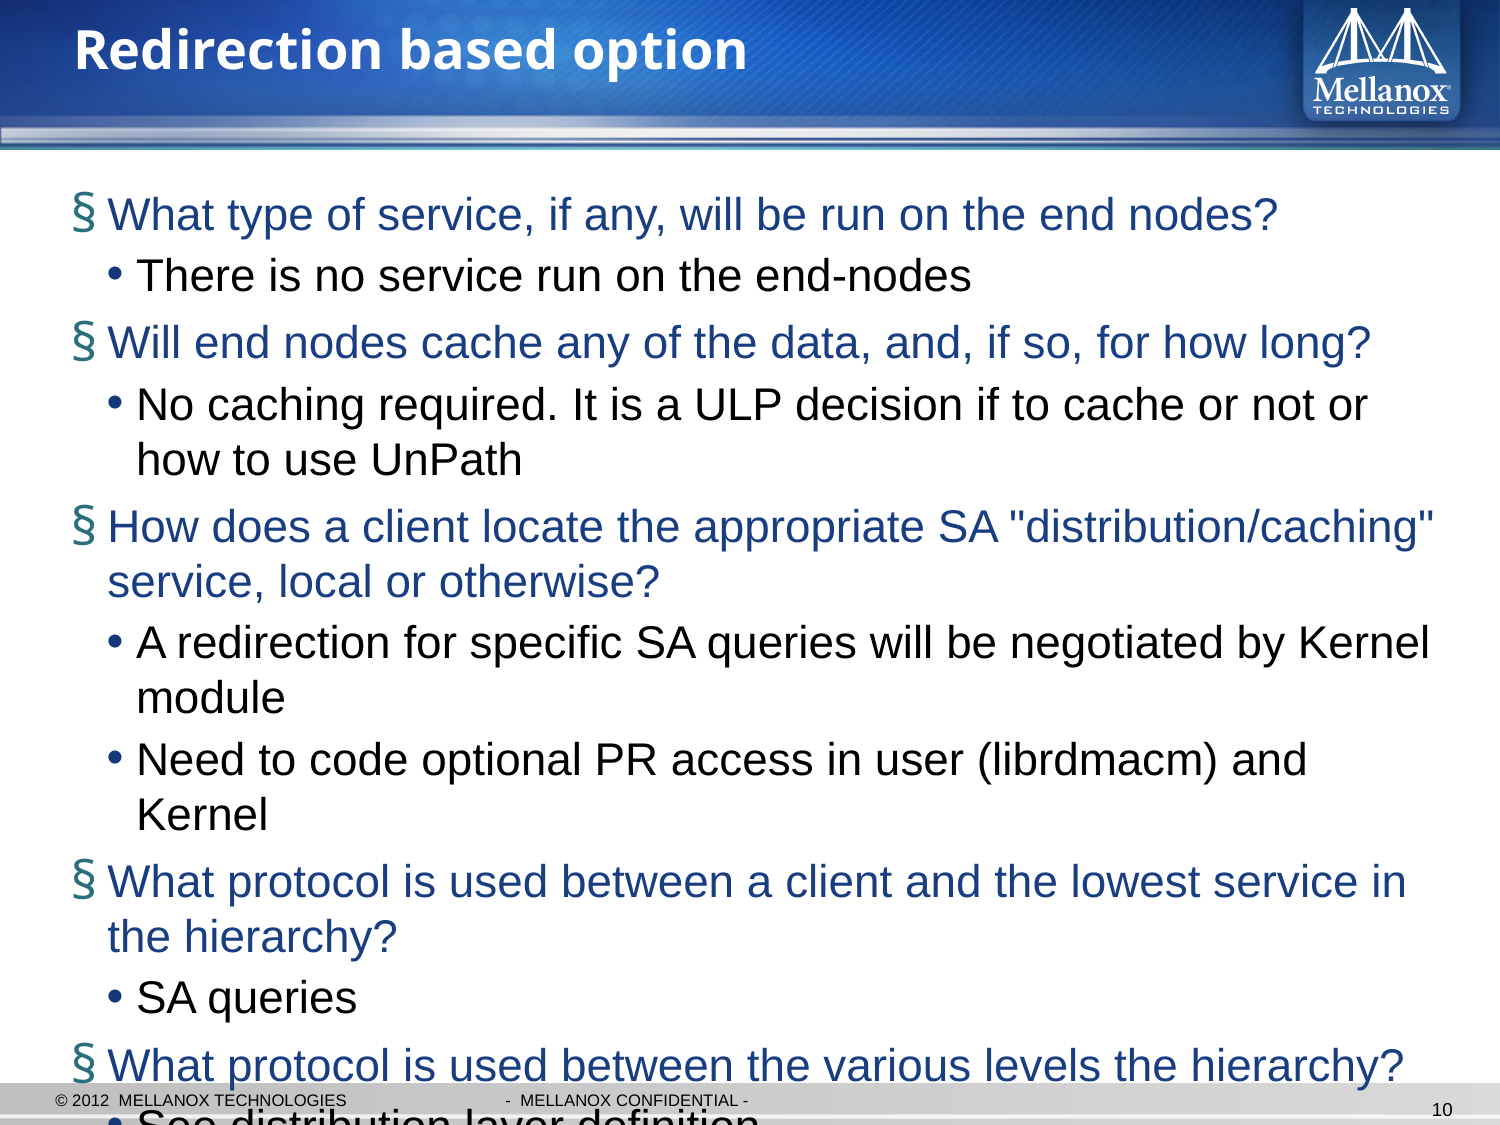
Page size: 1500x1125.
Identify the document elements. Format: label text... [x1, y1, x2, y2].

picture [0, 0, 1500, 150]
list What type of service, if any, will be run on the end nodes? There is no service run on the end-nodes Will end nodes cache any of the data, and, if so, for how long? No caching required. It is a ULP decision if to cache or not or how to use UnPath How does a client locate the appropriate SA "distribution/caching" service, local or otherwise? A redirection for specific SA queries will be negotiated by Kernel module Need to code optional PR access in user (librdmacm) and Kernel What protocol is used between a client and the lowest service in the hierarchy? SA queries What protocol is used between the various levels the hierarchy? See distribution layer definition What protocol is used between the SA and the highest levels in the hierarchy? Highest level is an SM plugin How do services form themselves into a hierarchy? by “auto tree forming” see later [55, 169, 1463, 1125]
title Redirection based option [58, 0, 1268, 129]
